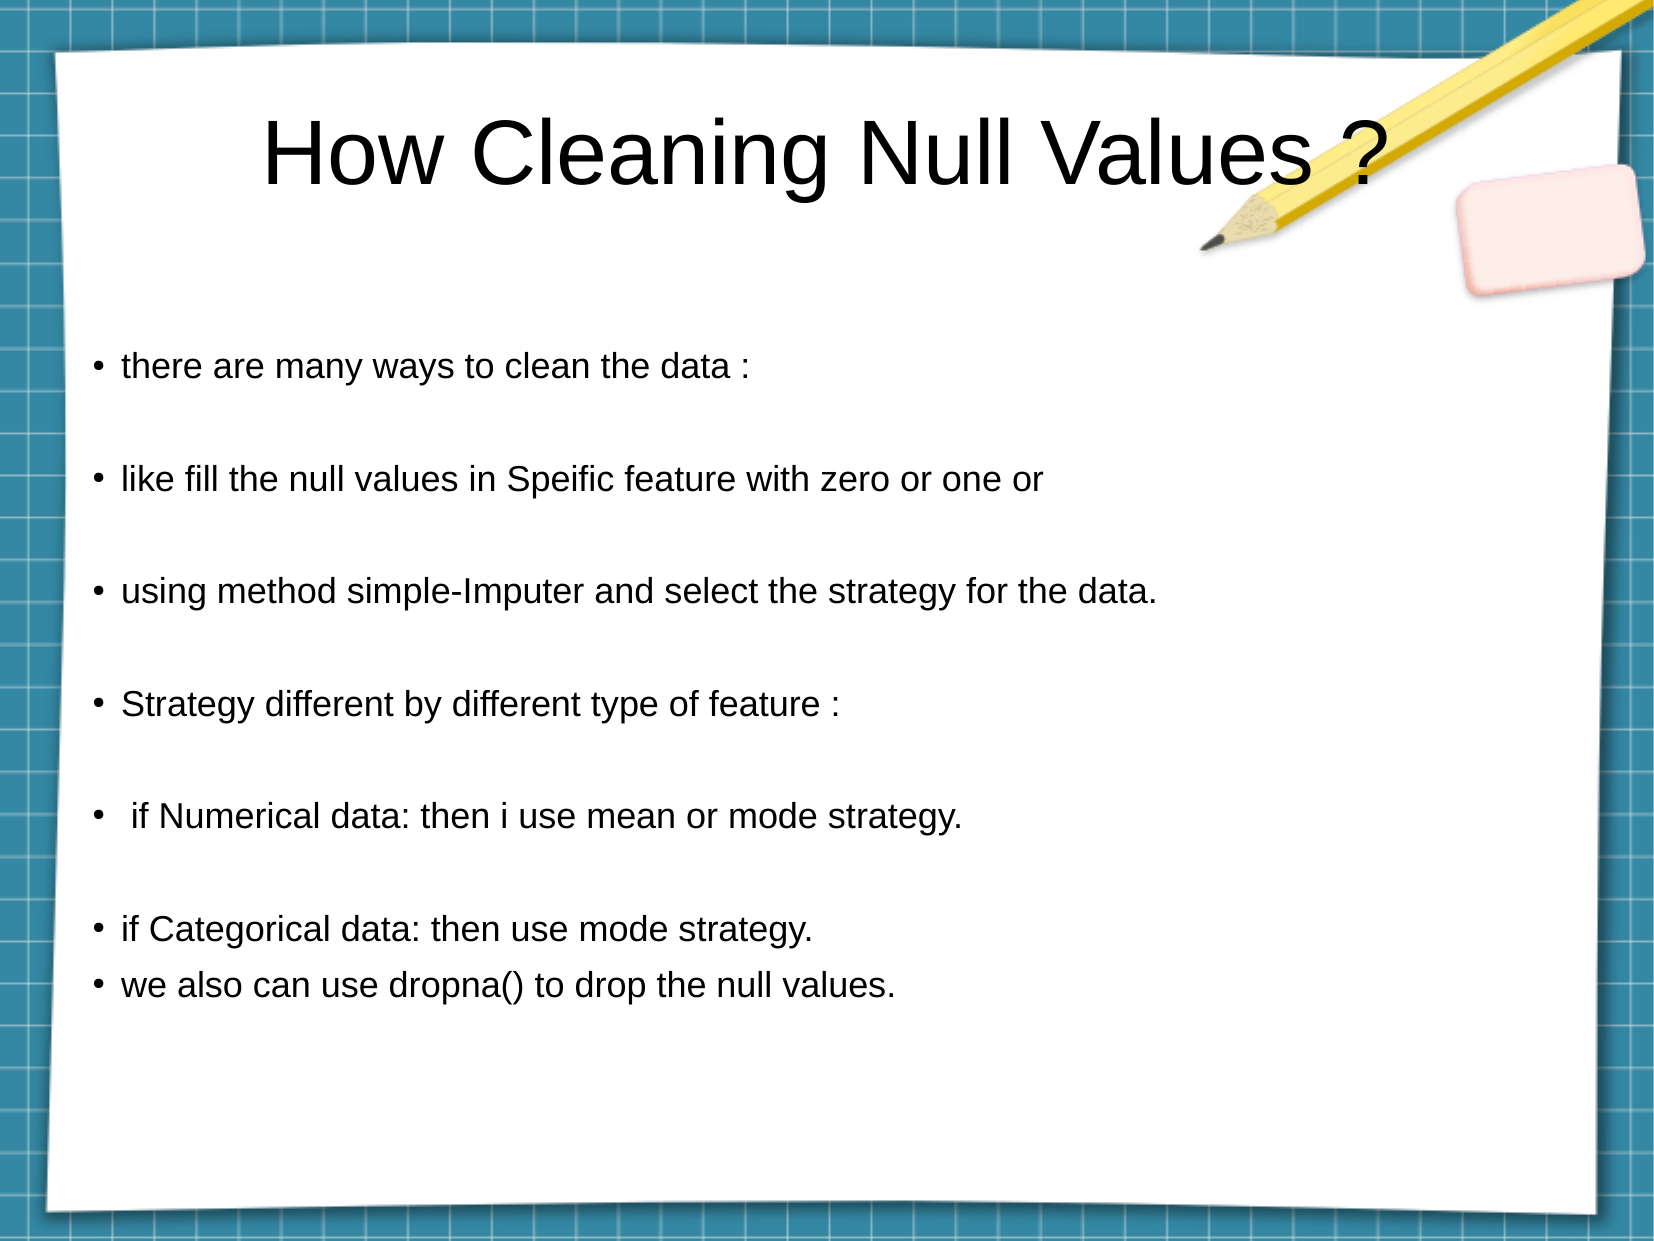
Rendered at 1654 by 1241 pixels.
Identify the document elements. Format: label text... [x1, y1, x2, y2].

list there are many ways to clean the data : like fill the null values in Speific feature with zero or one or using method simple-Imputer and select the strategy for the data. Strategy different by different type of feature : if Numerical data: then i use mean or mode strategy. if Categorical data: then use mode strategy. we also can use dropna() to drop the null values. [82, 290, 1571, 1010]
picture [0, 0, 1654, 1241]
title How Cleaning Null Values ? [82, 49, 1571, 257]
